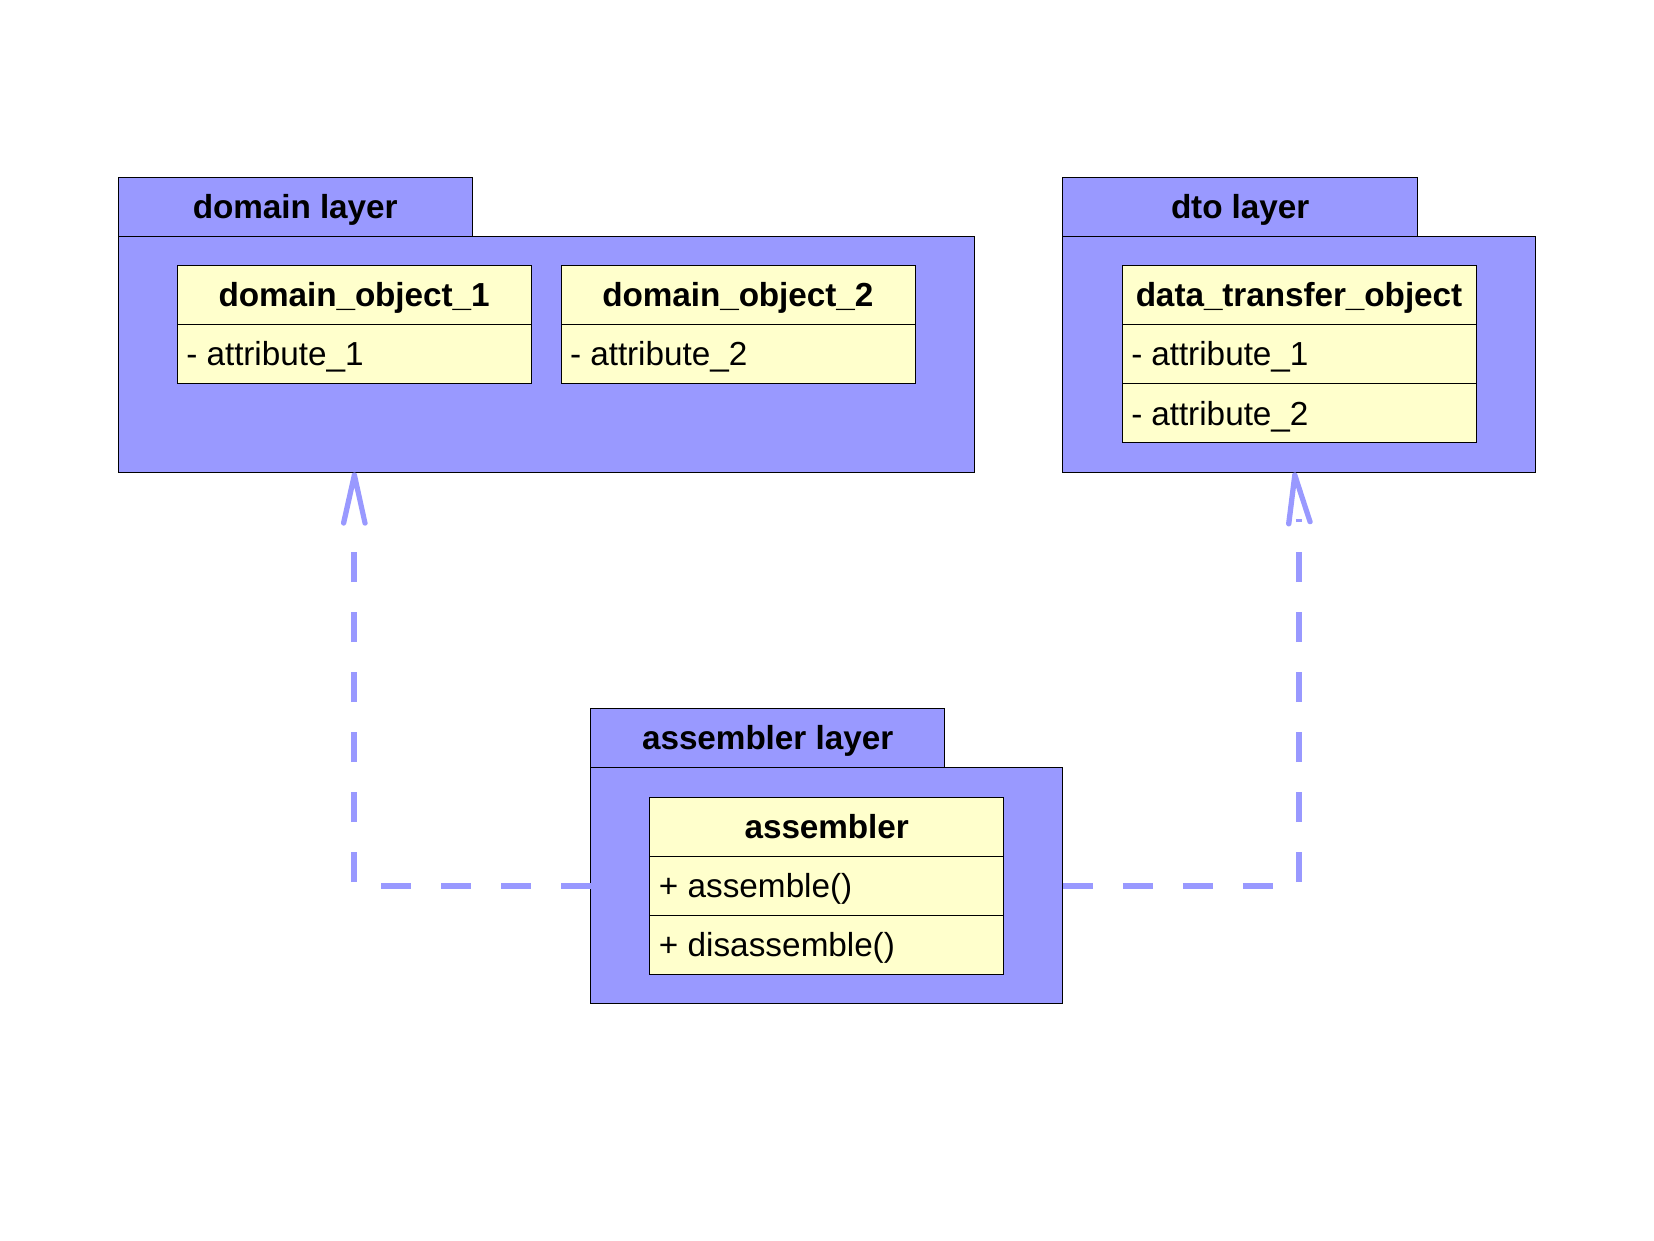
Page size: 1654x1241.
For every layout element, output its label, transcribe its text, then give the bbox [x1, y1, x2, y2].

text_box [1062, 236, 1536, 473]
text_box [590, 767, 1063, 1004]
text_box dto layer [1062, 177, 1418, 237]
text_box domain_object_2 [561, 265, 916, 324]
text_box + assemble() [649, 856, 1004, 915]
text_box + disassemble() [649, 915, 1004, 975]
text_box data_transfer_object [1122, 265, 1477, 324]
text_box assembler layer [590, 708, 945, 768]
text_box assembler [649, 797, 1004, 856]
text_box - attribute_1 [177, 324, 532, 384]
text_box [118, 236, 975, 473]
text_box domain layer [118, 177, 473, 237]
text_box domain_object_1 [177, 265, 532, 324]
text_box - attribute_1 [1122, 324, 1477, 383]
text_box - attribute_2 [1122, 383, 1477, 443]
text_box - attribute_2 [561, 324, 916, 384]
